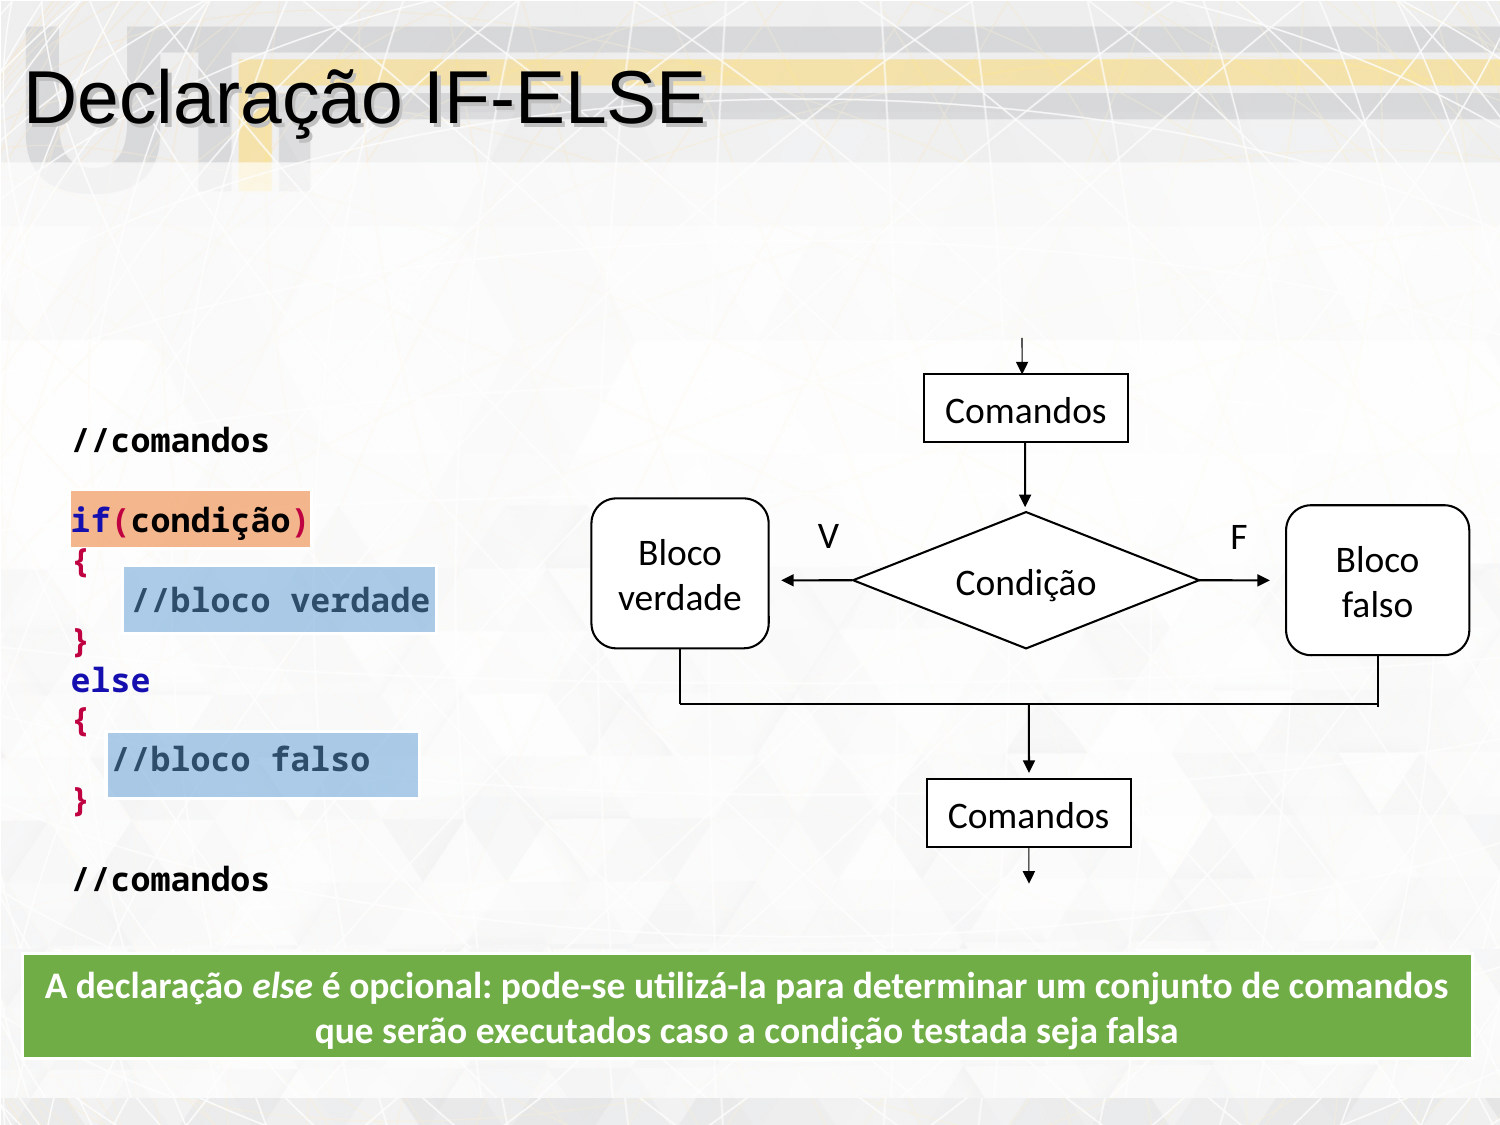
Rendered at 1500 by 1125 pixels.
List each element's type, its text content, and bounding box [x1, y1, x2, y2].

text_box Comandos [923, 374, 1129, 443]
text_box [122, 565, 437, 634]
text_box Bloco falso [1286, 505, 1470, 656]
text_box V [803, 503, 855, 564]
text_box Bloco verdade [591, 498, 769, 649]
text_box Comandos [926, 779, 1132, 848]
text_box Condição [853, 512, 1199, 649]
title Declaração IF-ELSE [23, 18, 1489, 178]
text_box A declaração else é opcional: pode-se utilizá-la para determinar um conjunto de comandos que serão executados caso a condição testada seja falsa [22, 953, 1473, 1059]
text_box //comandos if(condição) { //bloco verdade } else { //bloco falso } //comandos [55, 411, 446, 906]
text_box [106, 731, 420, 799]
text_box F [1215, 505, 1263, 566]
